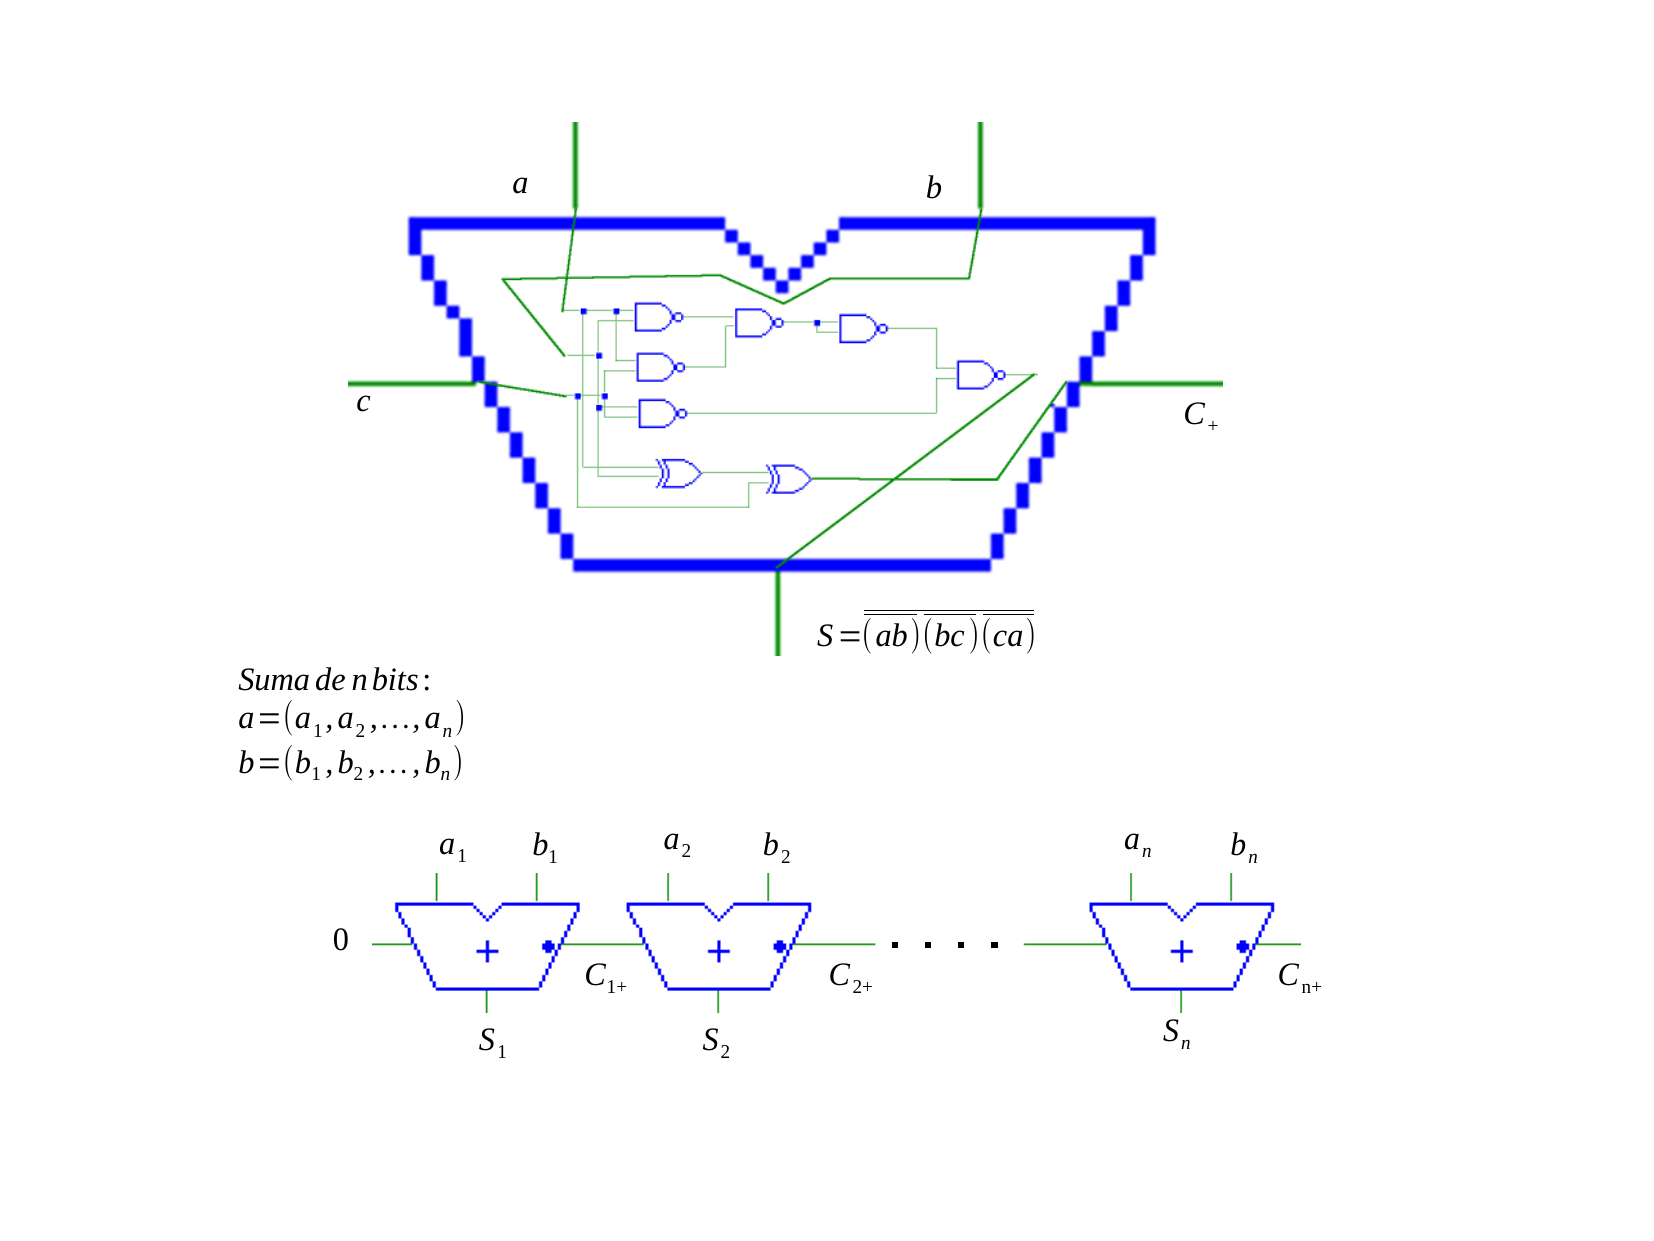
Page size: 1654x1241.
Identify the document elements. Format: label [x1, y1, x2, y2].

chart [754, 826, 798, 868]
chart [1269, 956, 1330, 998]
chart [820, 956, 880, 998]
chart [431, 825, 474, 867]
chart [576, 956, 636, 998]
chart [470, 1021, 515, 1063]
picture [348, 122, 1223, 656]
picture [372, 873, 1301, 1014]
chart [504, 165, 538, 202]
chart [1155, 1013, 1199, 1055]
chart [809, 607, 1045, 656]
chart [348, 382, 381, 420]
chart [1175, 395, 1226, 438]
chart [1222, 826, 1265, 868]
chart [524, 827, 567, 869]
chart [655, 821, 699, 863]
chart [917, 169, 951, 206]
chart [1116, 821, 1159, 863]
chart [324, 921, 358, 958]
chart [230, 661, 473, 785]
chart [694, 1021, 739, 1063]
